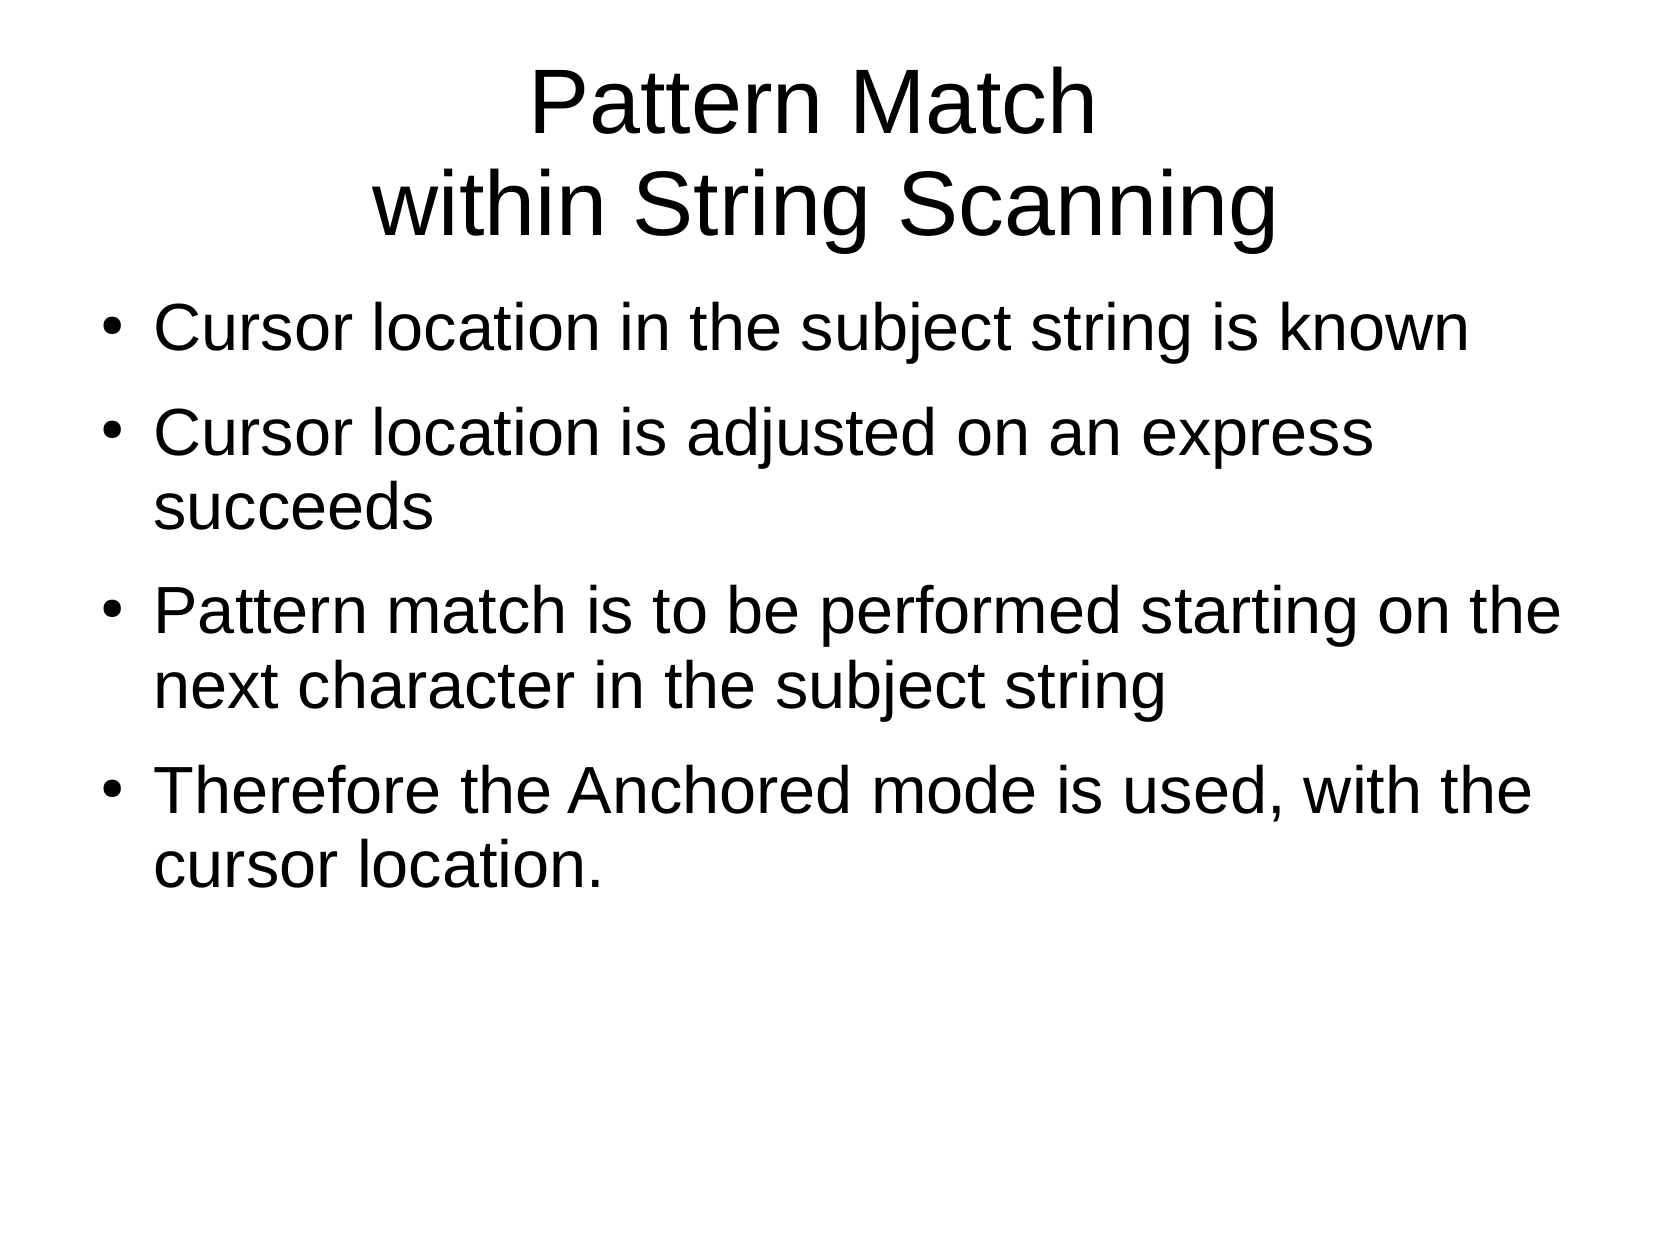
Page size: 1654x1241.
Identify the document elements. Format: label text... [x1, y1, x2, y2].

list Cursor location in the subject string is known Cursor location is adjusted on an express succeeds Pattern match is to be performed starting on the next character in the subject string Therefore the Anchored mode is used, with the cursor location. [82, 290, 1571, 1010]
title Pattern Match within String Scanning [82, 49, 1571, 257]
